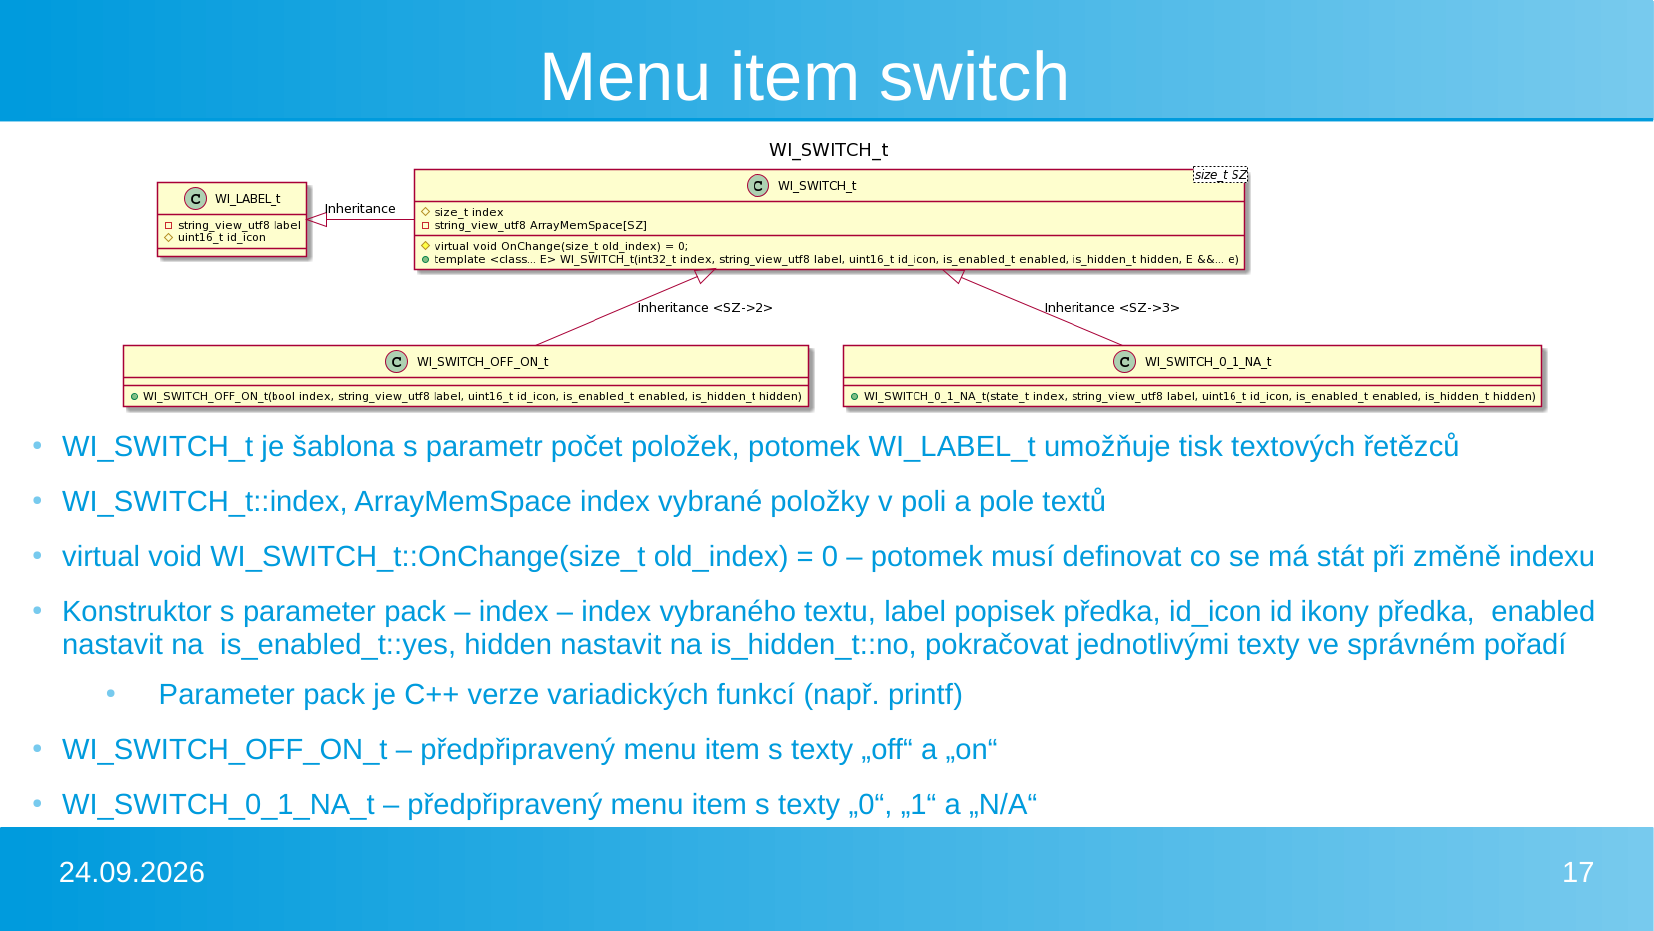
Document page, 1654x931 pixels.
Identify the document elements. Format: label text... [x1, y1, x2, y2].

title Menu item switch [37, 37, 1573, 116]
picture [116, 139, 1553, 418]
list WI_SWITCH_t je šablona s parametr počet položek, potomek WI_LABEL_t umožňuje tisk textových řetězců WI_SWITCH_t::index, ArrayMemSpace index vybrané položky v poli a pole textů virtual void WI_SWITCH_t::OnChange(size_t old_index) = 0 – potomek musí definovat co se má stát při změně indexu Konstruktor s parameter pack – index – index vybraného textu, label popisek předka, id_icon id ikony předka, enabled nastavit na is_enabled_t::yes, hidden nastavit na is_hidden_t::no, pokračovat jednotlivými texty ve správném pořadí Parameter pack je C++ verze variadických funkcí (např. printf) WI_SWITCH_OFF_ON_t – předpřipravený menu item s texty „off“ a „on“ WI_SWITCH_0_1_NA_t – předpřipravený menu item s texty „0“, „1“ a „N/A“ [17, 430, 1613, 829]
